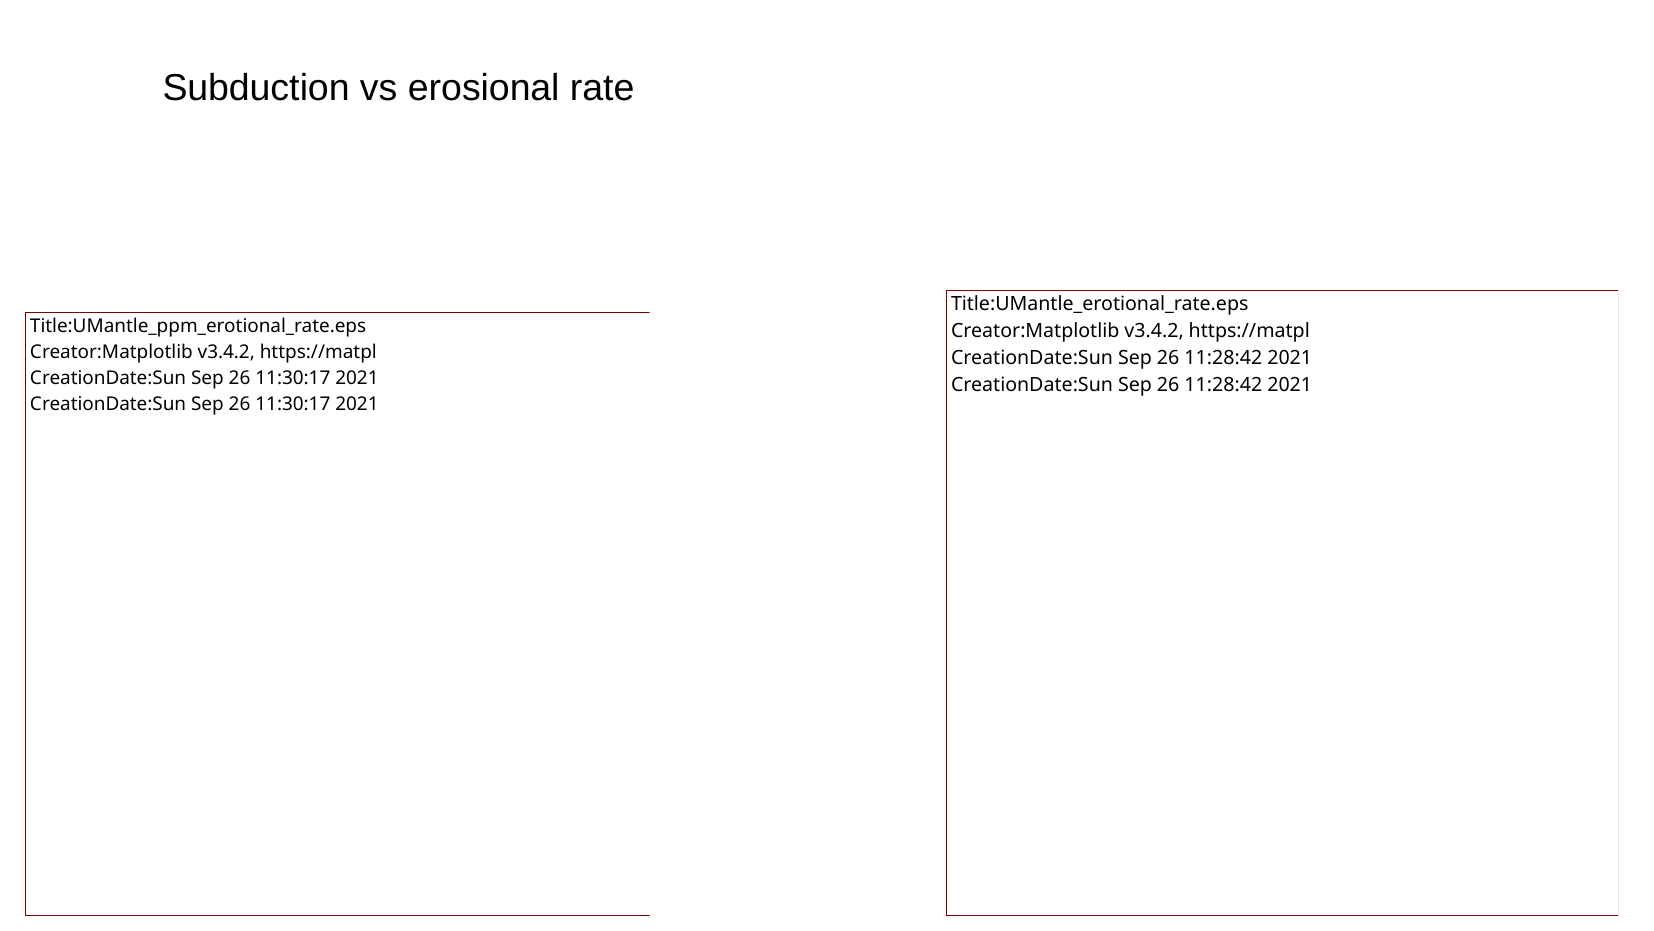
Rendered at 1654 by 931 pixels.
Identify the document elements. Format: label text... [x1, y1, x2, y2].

text_box Subduction vs erosional rate [147, 59, 1359, 116]
picture [944, 288, 1619, 916]
picture [23, 310, 650, 916]
